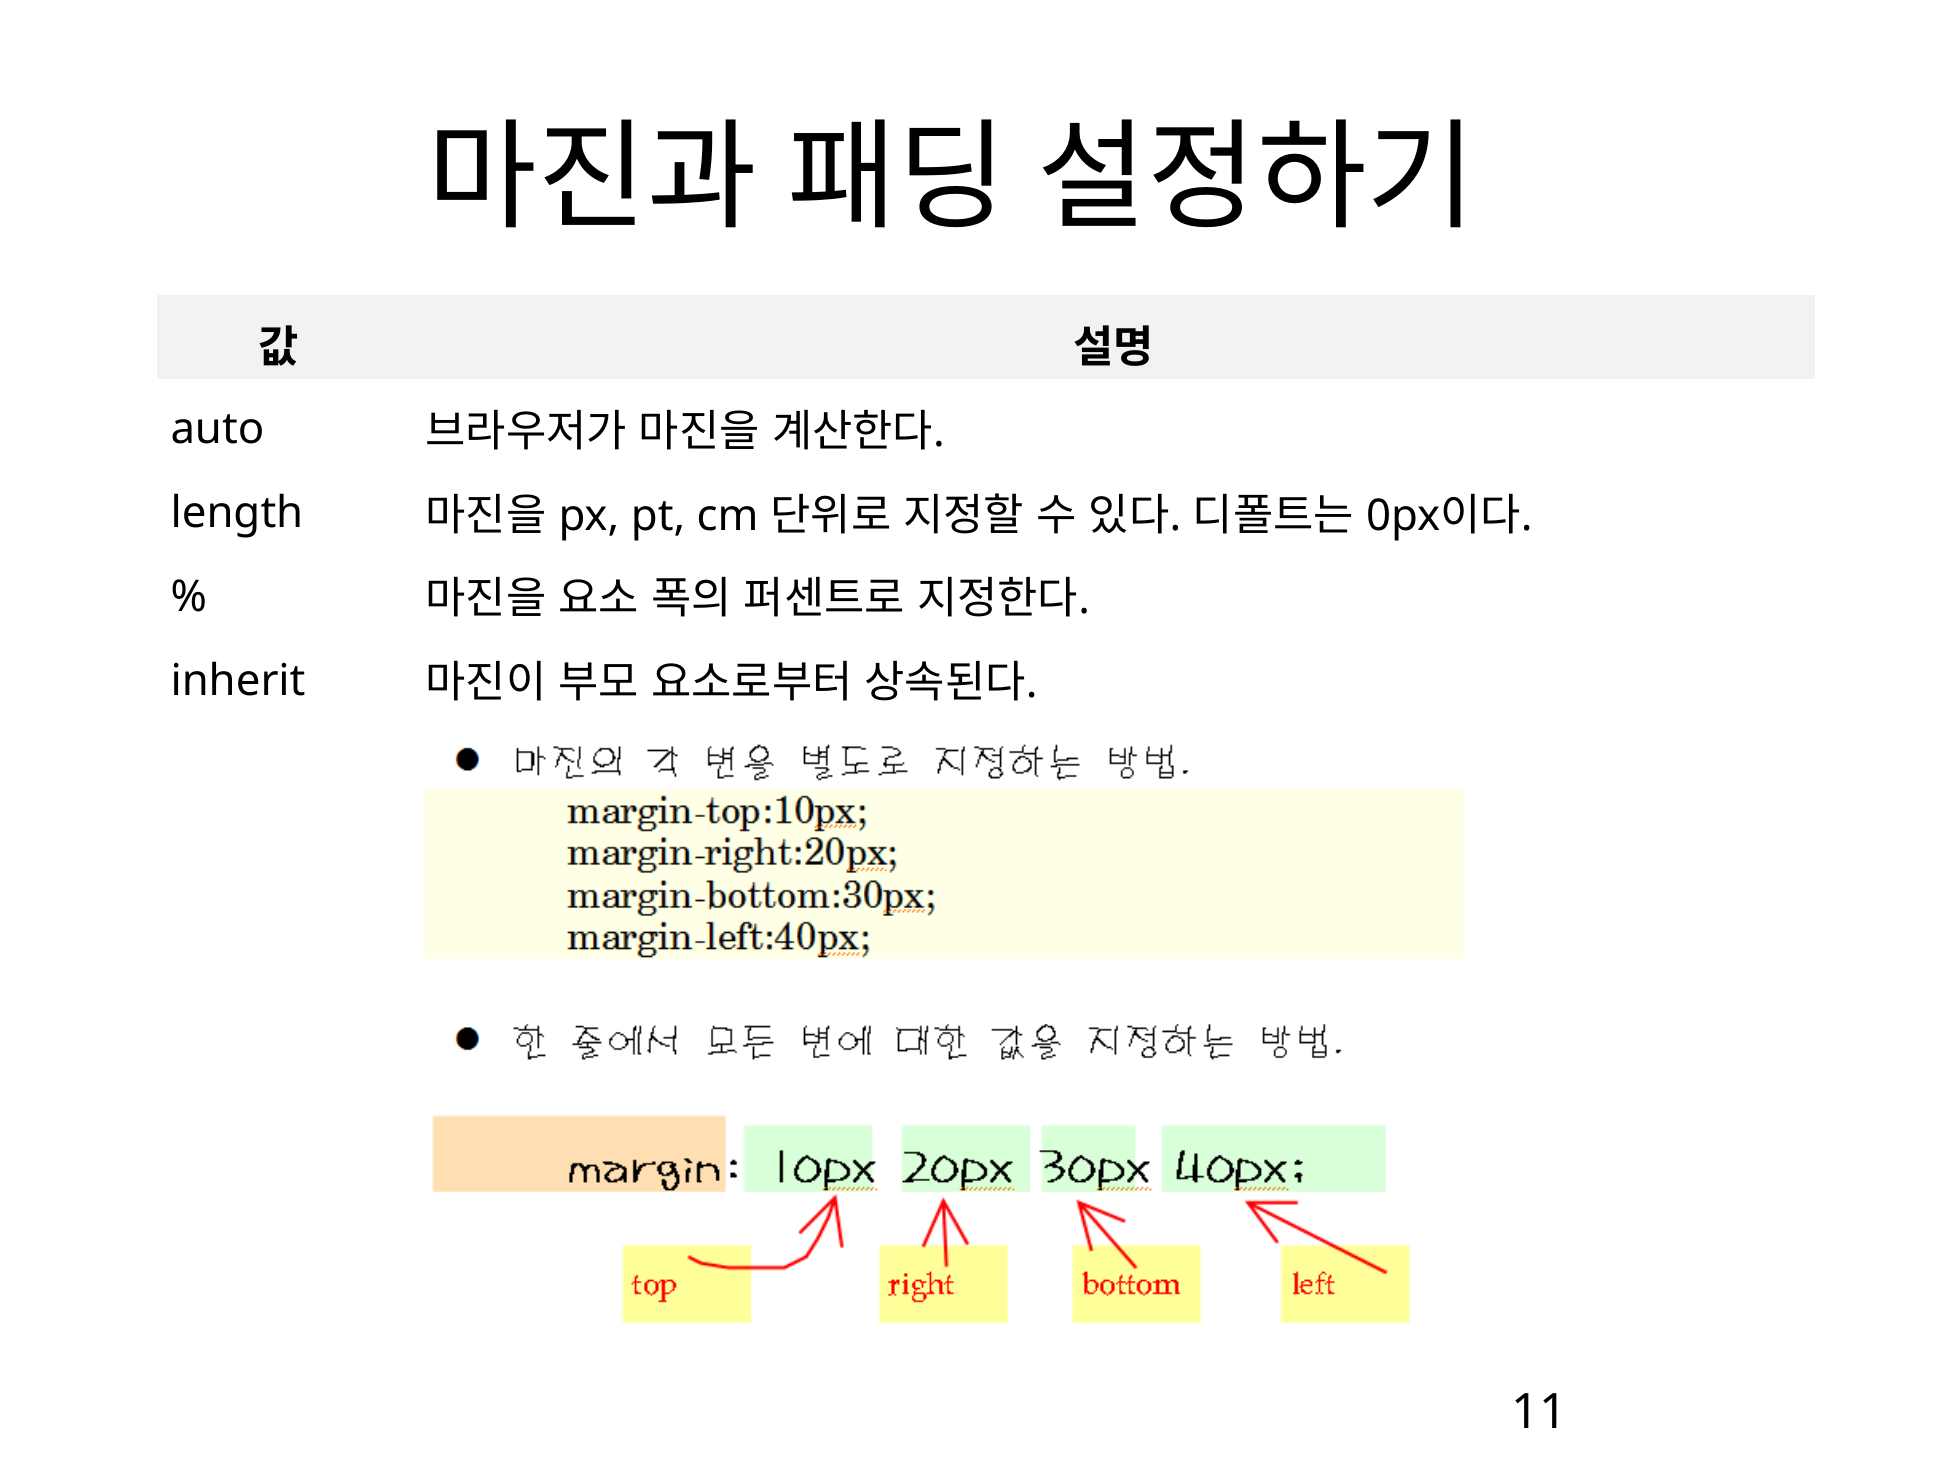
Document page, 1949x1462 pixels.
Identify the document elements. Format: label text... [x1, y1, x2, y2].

table_cell 마진을 px, pt, cm 단위로 지정할 수 있다. 디폴트는 0px이다. [412, 463, 1815, 546]
table_header 설명 [412, 295, 1815, 379]
title 마진과 패딩 설정하기 [156, 92, 1749, 255]
table_cell auto [157, 379, 412, 463]
table_cell % [157, 546, 412, 630]
table_cell 브라우저가 마진을 계산한다. [412, 379, 1815, 463]
table_cell length [157, 463, 412, 546]
table_cell inherit [157, 630, 412, 714]
table_cell 마진을 요소 폭의 퍼센트로 지정한다. [412, 546, 1815, 630]
table_header 값 [157, 295, 412, 379]
picture [423, 734, 1464, 1363]
slide_number <숫자> [1496, 1372, 1899, 1462]
table_cell 마진이 부모 요소로부터 상속된다. [412, 630, 1815, 714]
